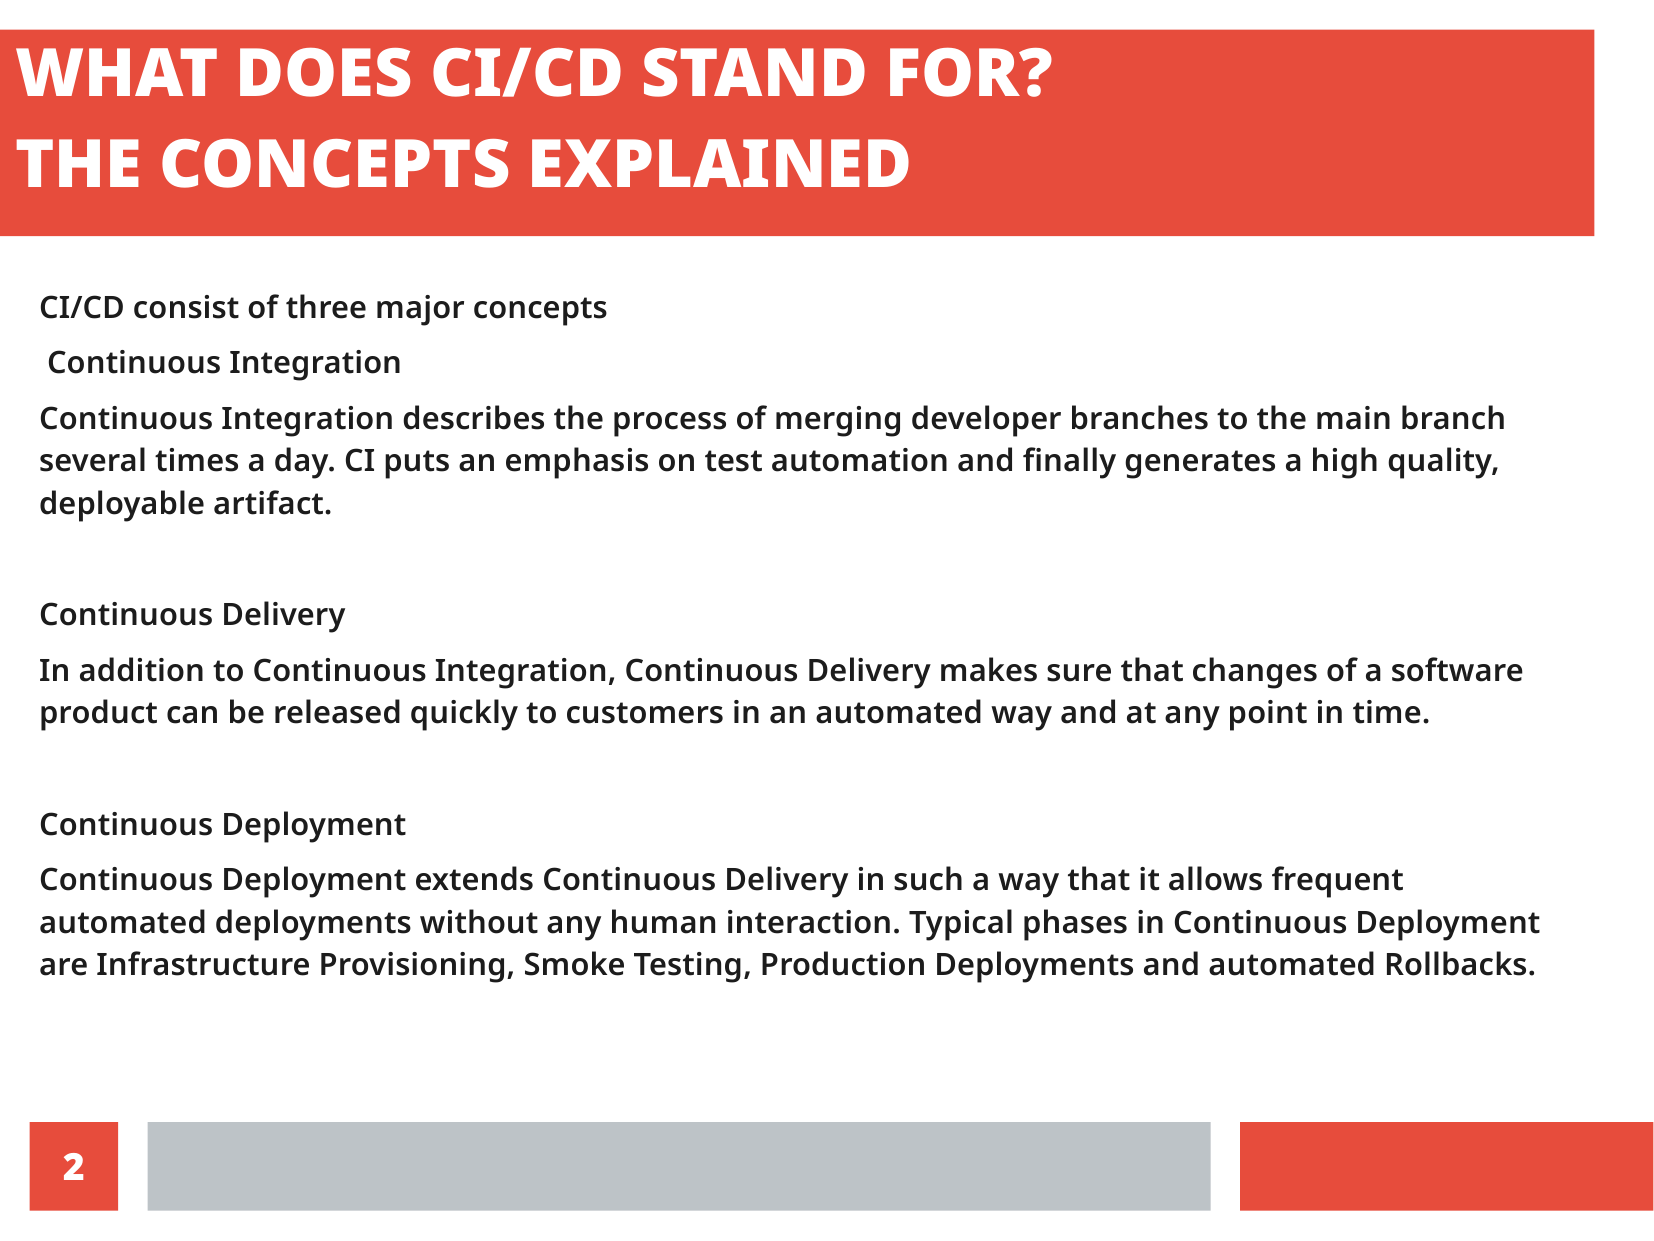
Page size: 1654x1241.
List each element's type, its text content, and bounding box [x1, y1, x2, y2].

list CI/CD consist of three major concepts Continuous Integration Continuous Integration describes the process of merging developer branches to the main branch several times a day. CI puts an emphasis on test automation and finally generates a high quality, deployable artifact. Continuous Delivery In addition to Continuous Integration, Continuous Delivery makes sure that changes of a software product can be released quickly to customers in an automated way and at any point in time. Continuous Deployment Continuous Deployment extends Continuous Delivery in such a way that it allows frequent automated deployments without any human interaction. Typical phases in Continuous Deployment are Infrastructure Provisioning, Smoke Testing, Production Deployments and automated Rollbacks. [39, 285, 1546, 1053]
title WHAT DOES CI/CD STAND FOR? THE CONCEPTS EXPLAINED [15, 59, 1595, 207]
